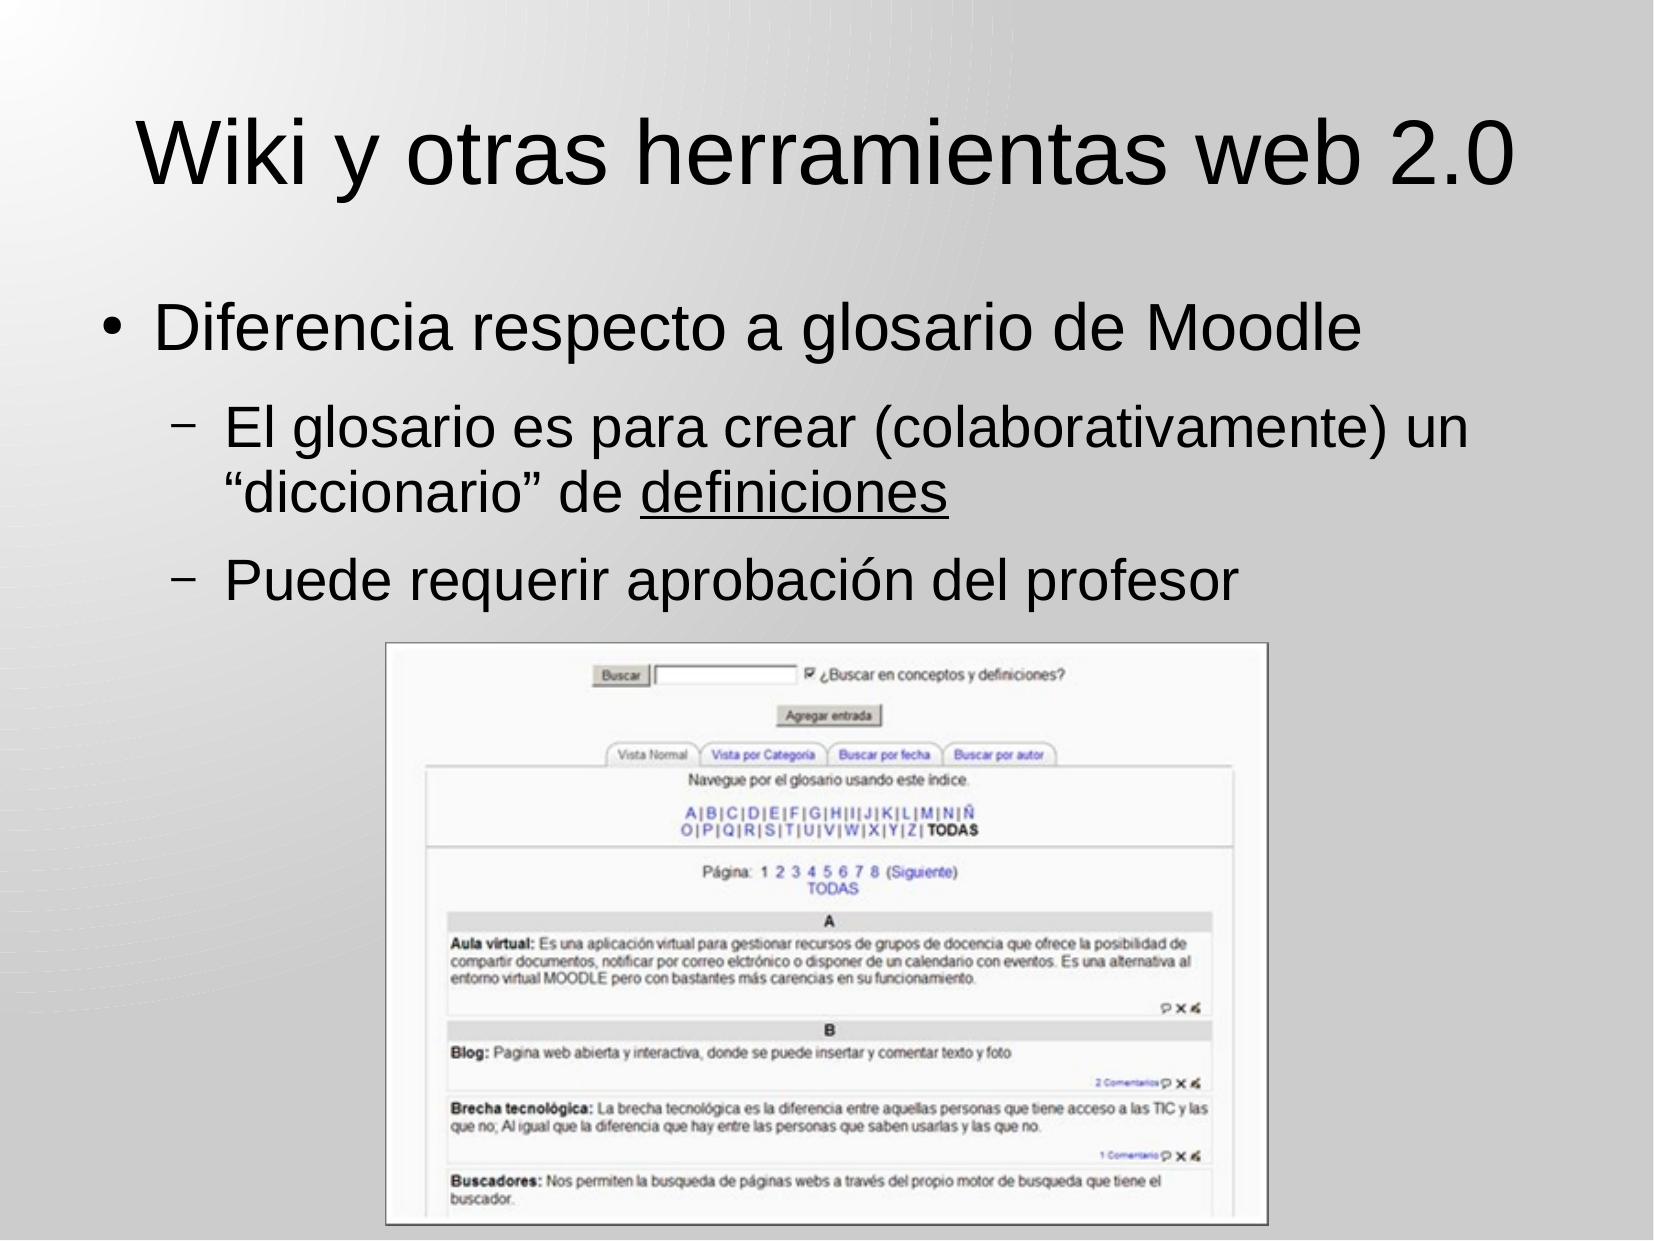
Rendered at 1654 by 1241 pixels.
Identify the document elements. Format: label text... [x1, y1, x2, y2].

list Diferencia respecto a glosario de Moodle El glosario es para crear (colaborativamente) un “diccionario” de definiciones Puede requerir aprobación del profesor [82, 290, 1538, 1109]
picture [385, 642, 1269, 1226]
title Wiki y otras herramientas web 2.0 [82, 49, 1571, 257]
